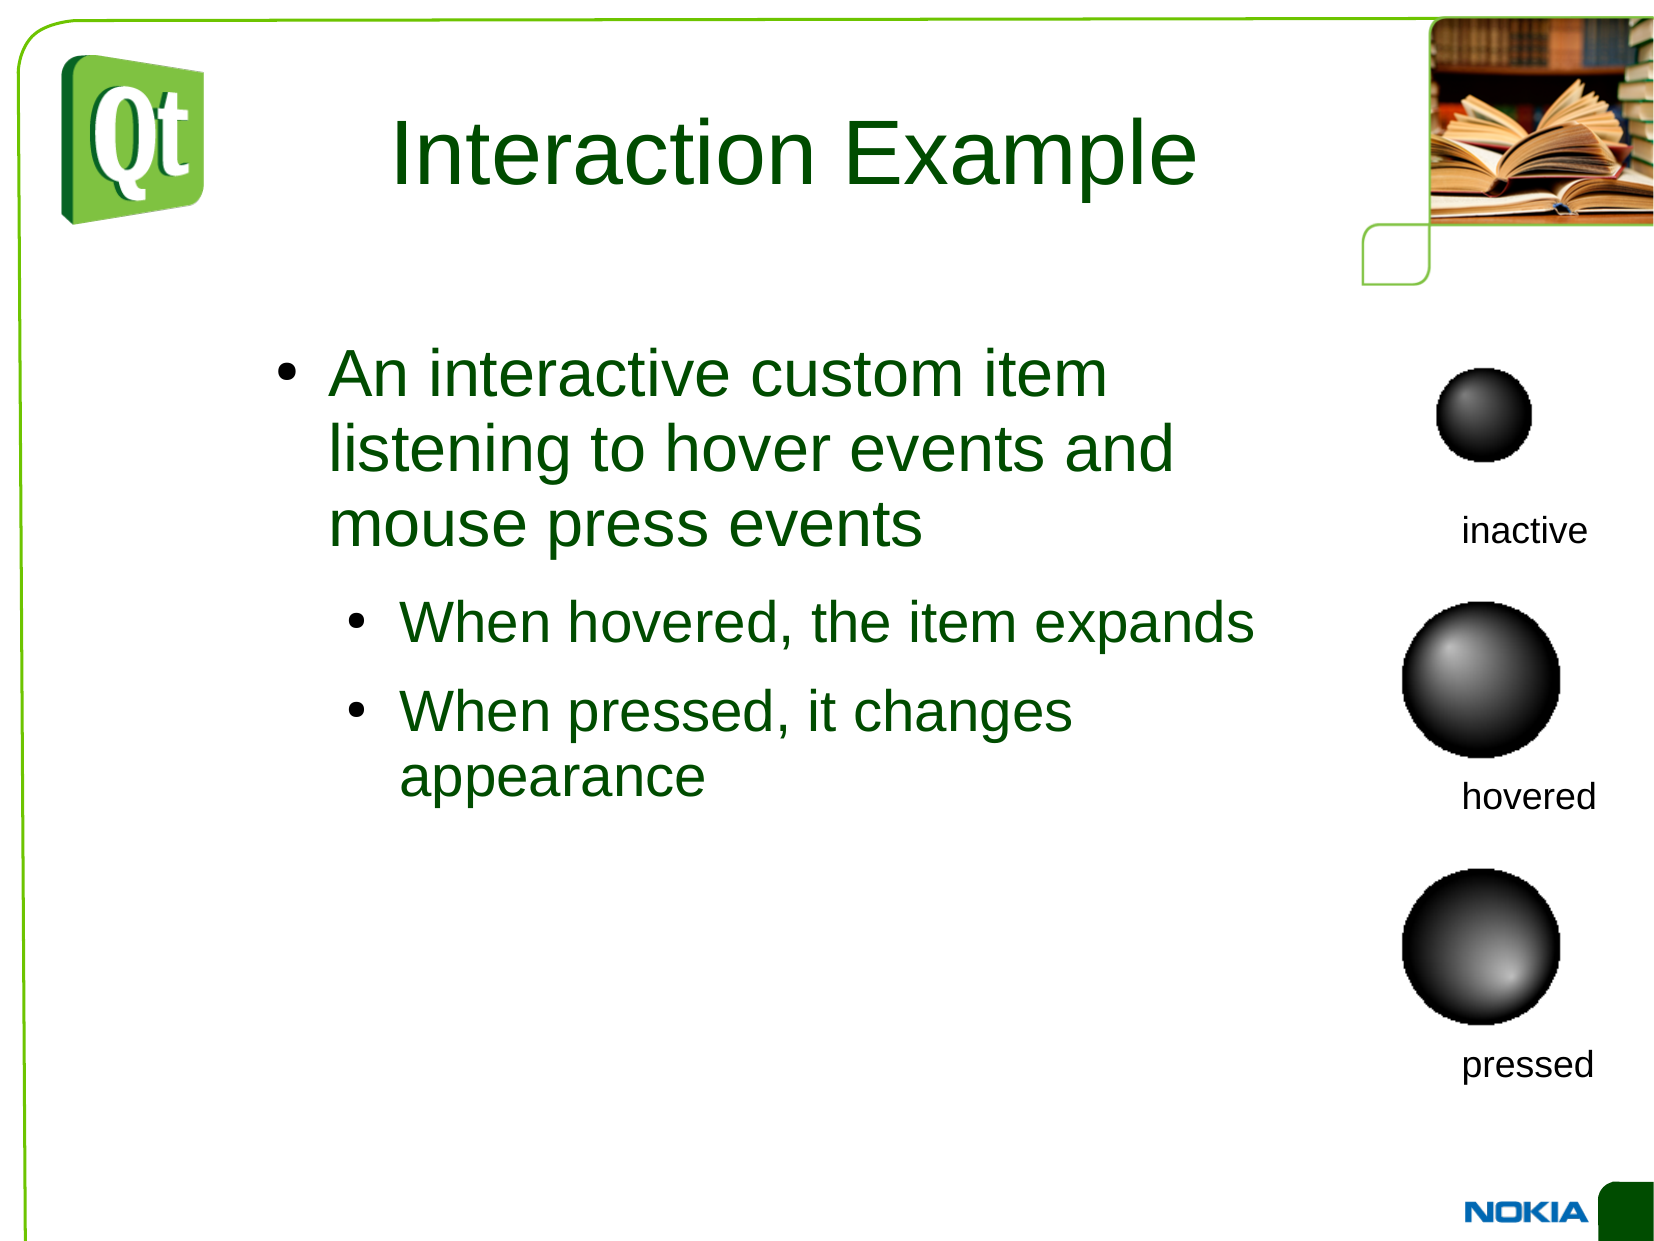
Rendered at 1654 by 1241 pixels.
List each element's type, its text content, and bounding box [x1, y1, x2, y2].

picture [1358, 324, 1598, 534]
text_box inactive [1446, 501, 1604, 559]
text_box pressed [1446, 1035, 1610, 1093]
picture [1338, 5, 1654, 306]
picture [1465, 1201, 1589, 1223]
list An interactive custom item listening to hover events and mouse press events When hovered, the item expands When pressed, it changes appearance [257, 336, 1300, 1085]
picture [1355, 588, 1595, 798]
title Interaction Example [257, 56, 1333, 250]
text_box hovered [1446, 767, 1612, 825]
picture [61, 55, 204, 225]
picture [1355, 856, 1595, 1065]
